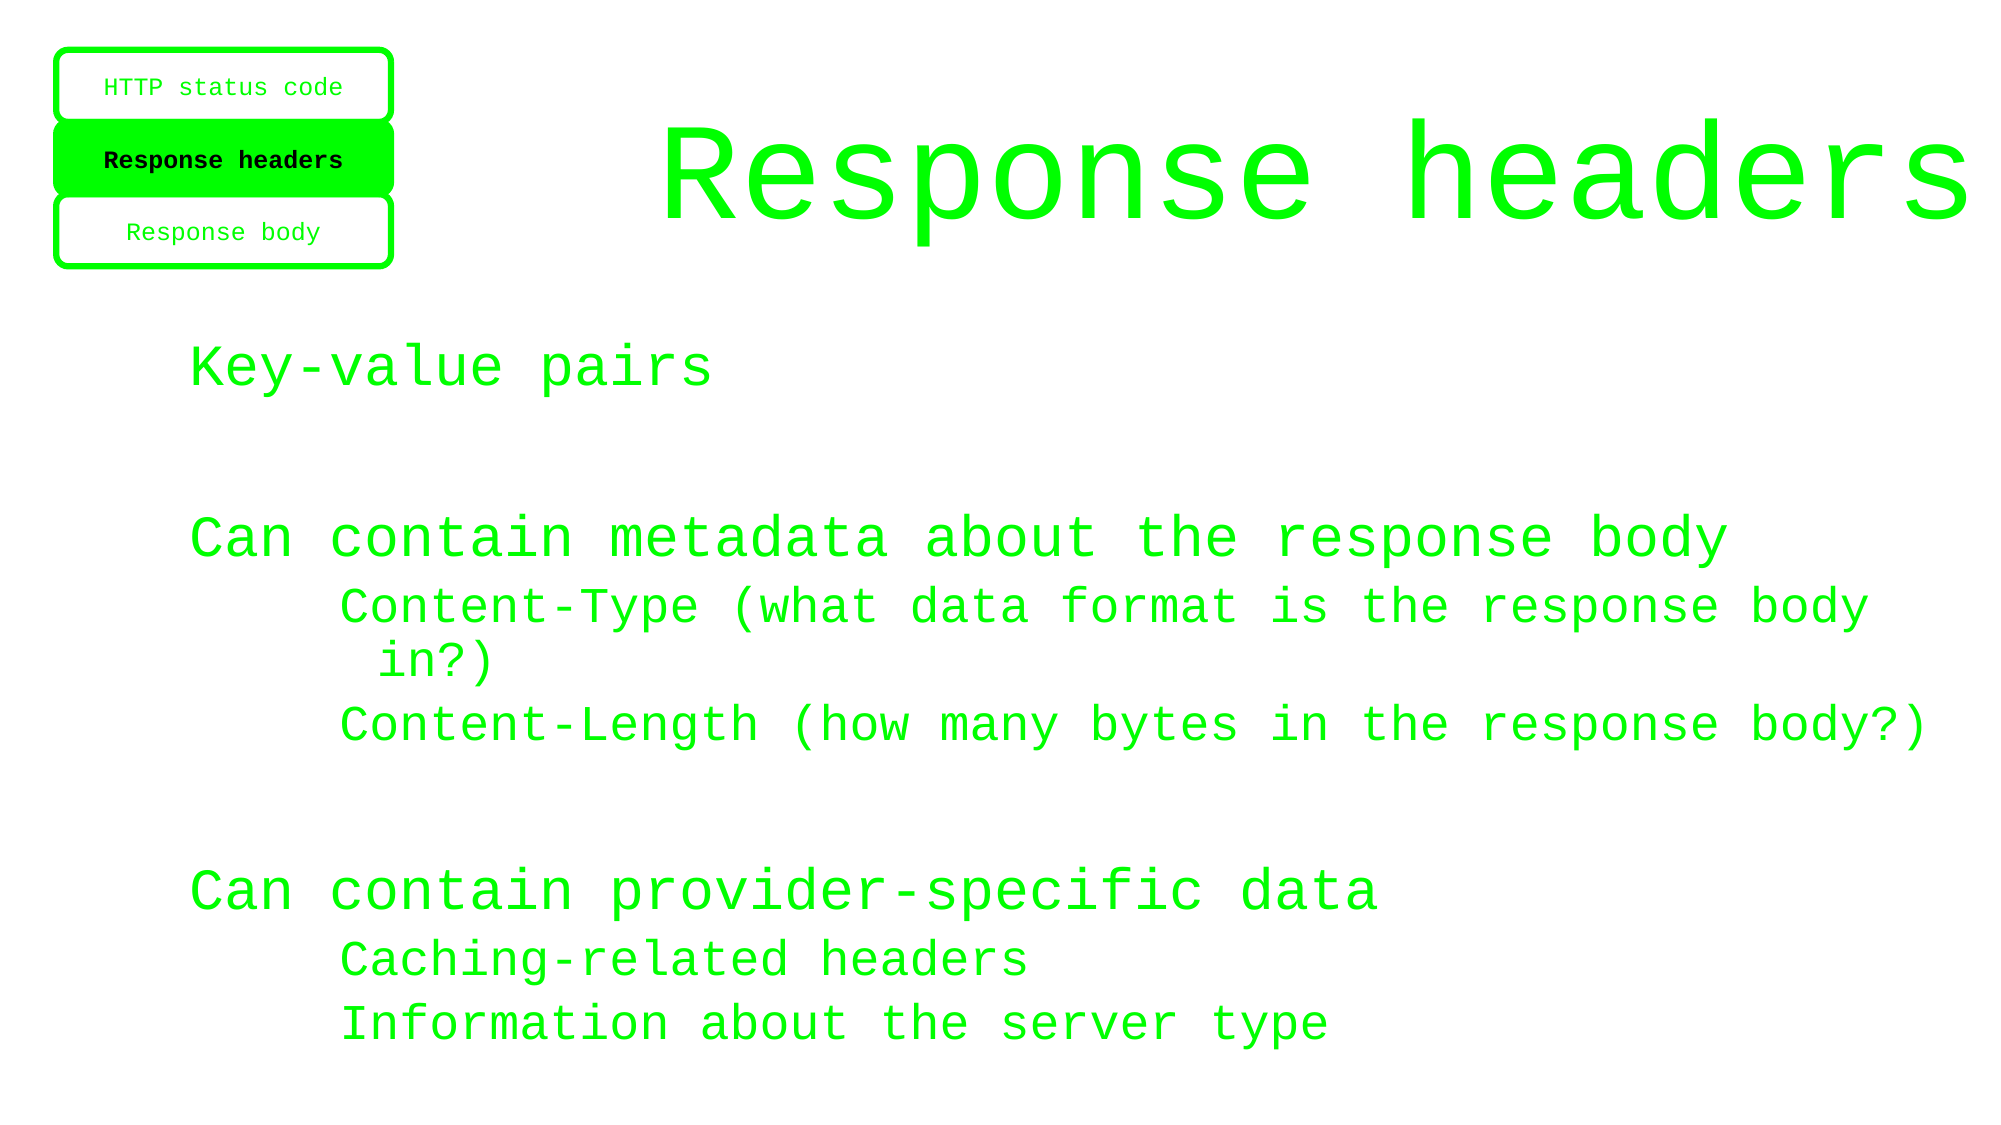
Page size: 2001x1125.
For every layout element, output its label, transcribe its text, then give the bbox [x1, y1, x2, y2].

text_box Response headers [635, 73, 2000, 256]
list Key-value pairs Can contain metadata about the response body Content-Type (what data format is the response body in?) Content-Length (how many bytes in the response body?) Can contain provider-specific data Caching-related headers Information about the server type [136, 327, 1965, 1116]
text_box Response headers [56, 121, 392, 194]
text_box HTTP status code [56, 49, 392, 122]
text_box Response body [56, 194, 392, 267]
